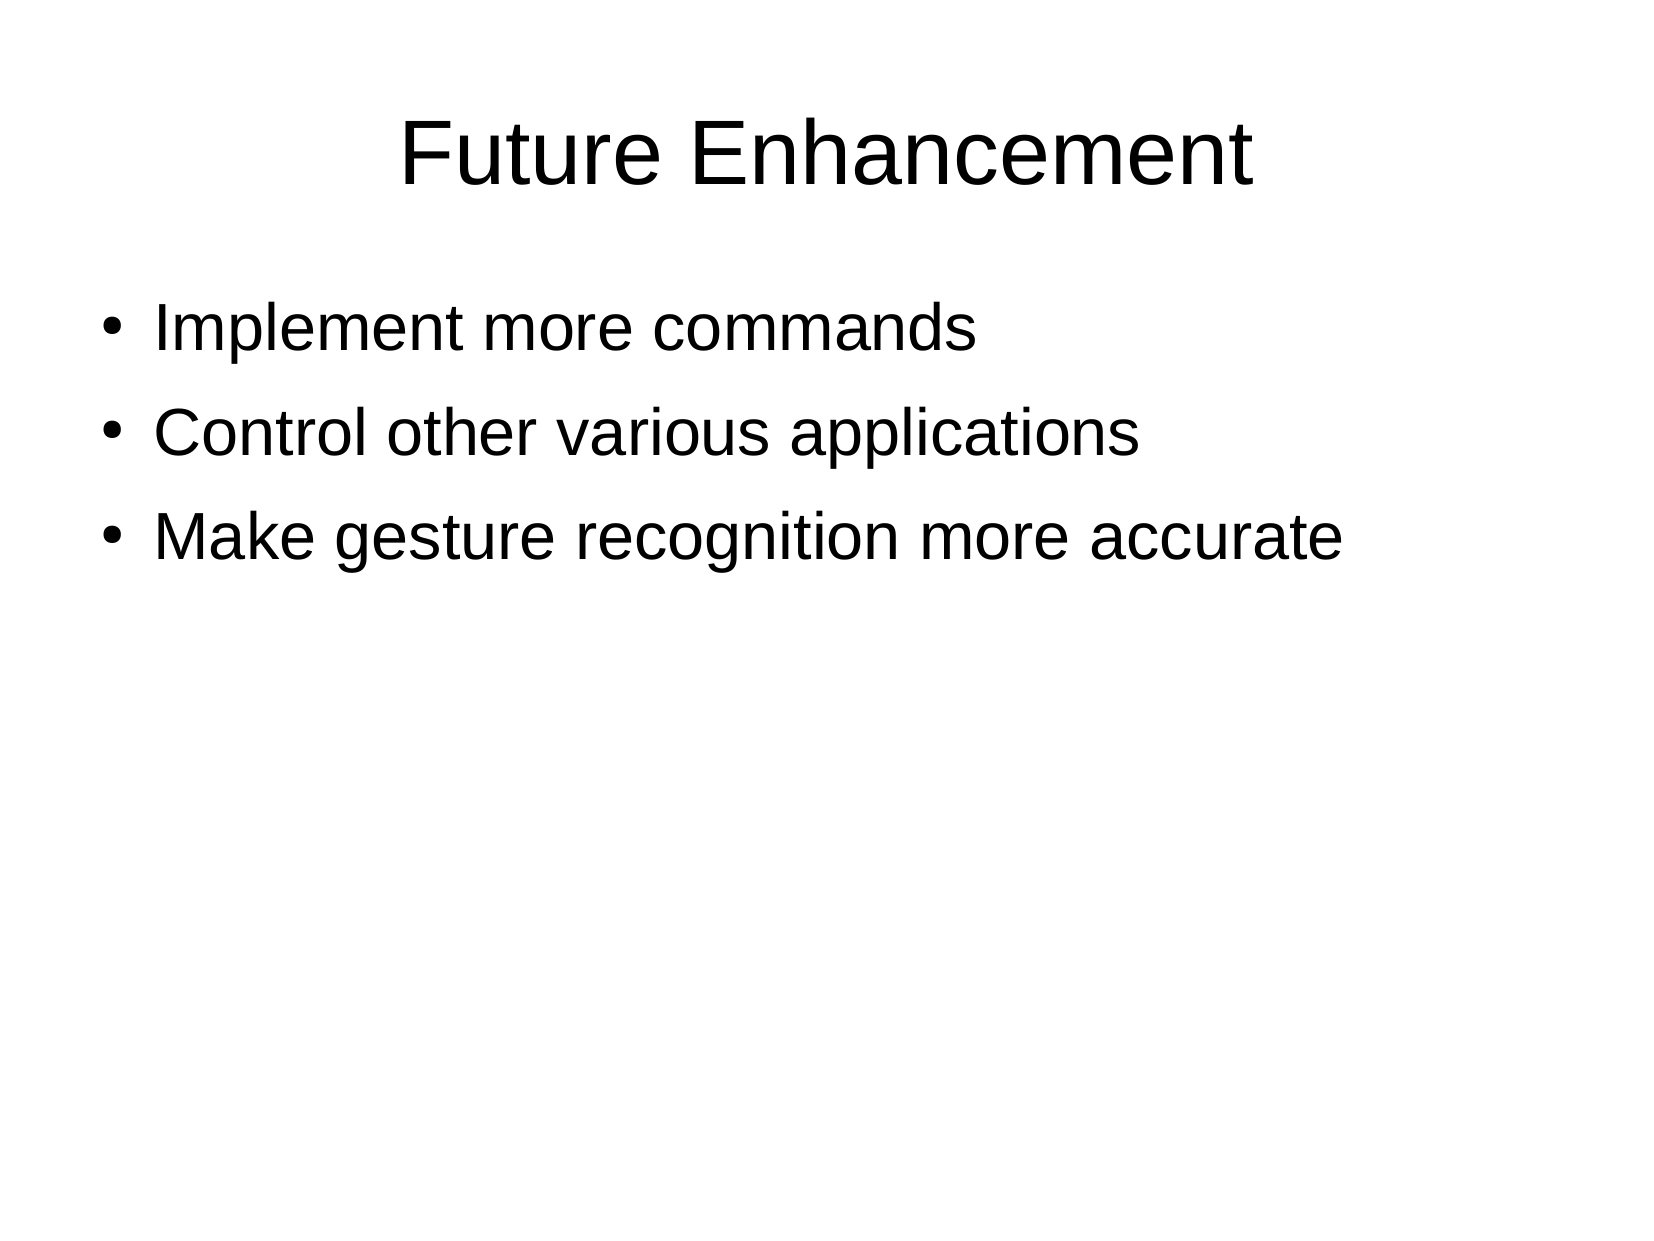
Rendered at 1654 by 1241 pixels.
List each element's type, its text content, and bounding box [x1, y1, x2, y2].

title Future Enhancement [82, 49, 1571, 257]
list Implement more commands Control other various applications Make gesture recognition more accurate [82, 290, 1571, 1010]
